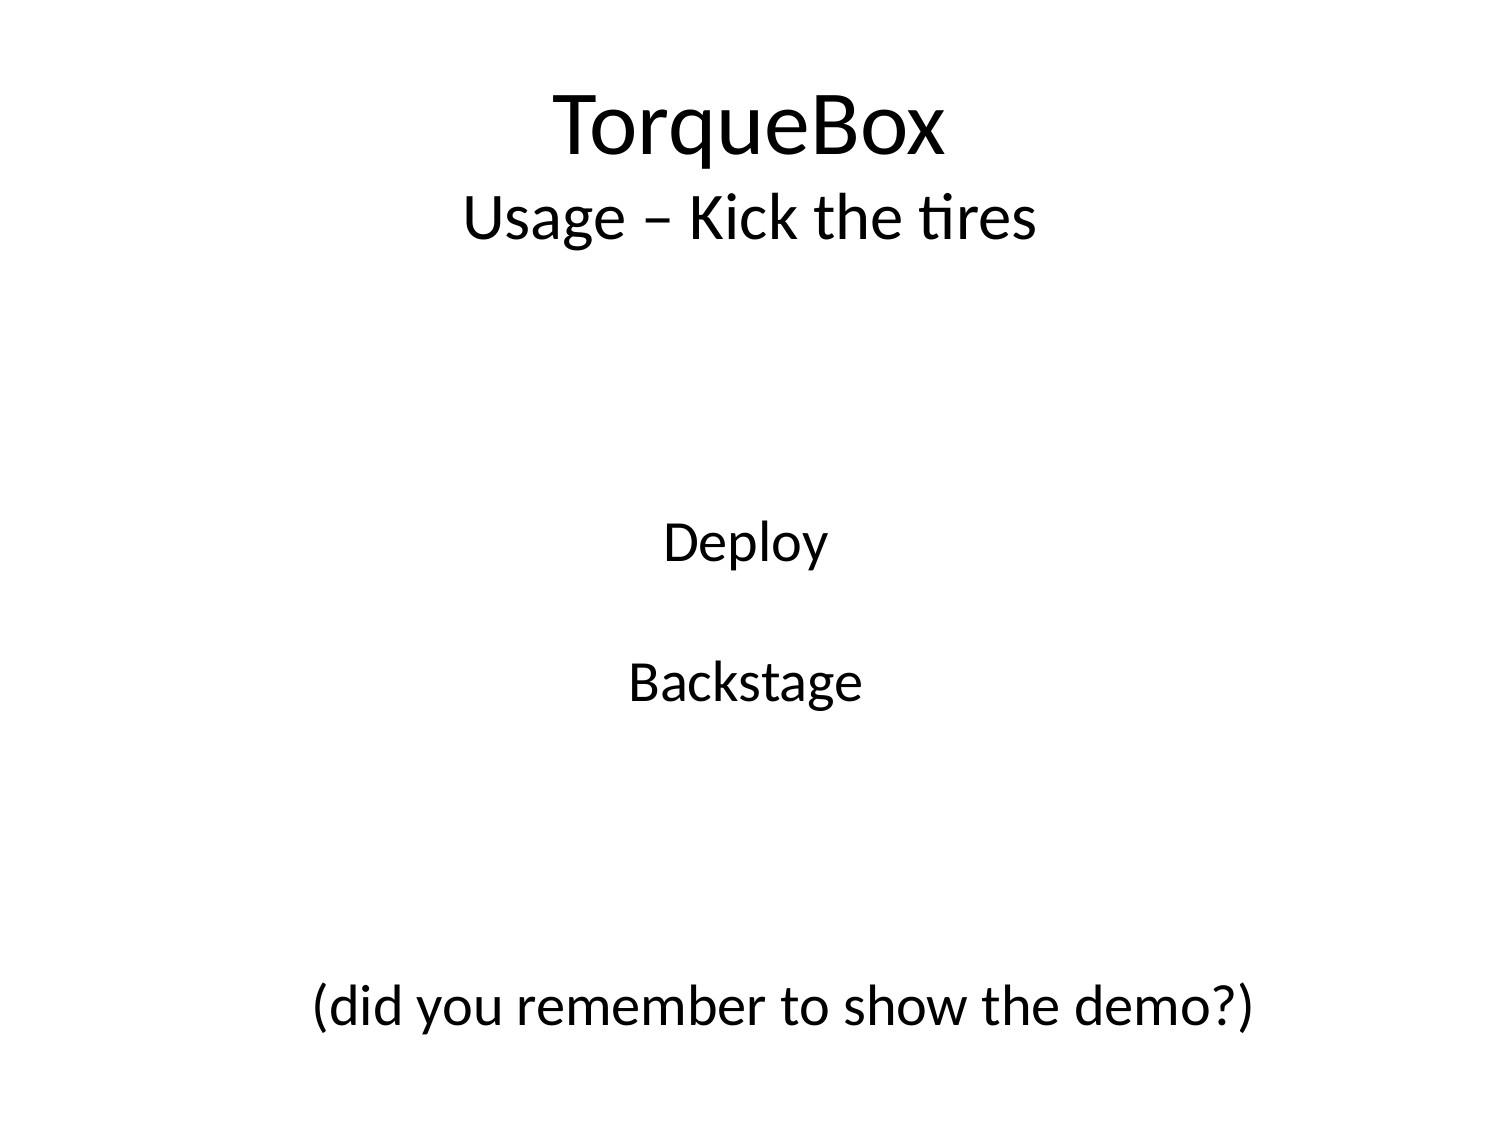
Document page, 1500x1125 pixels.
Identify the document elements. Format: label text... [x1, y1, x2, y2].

title TorqueBox Usage – Kick the tires [75, 45, 1425, 271]
text_box Deploy Backstage [613, 495, 879, 721]
text_box (did you remember to show the demo?) [296, 960, 1272, 1045]
